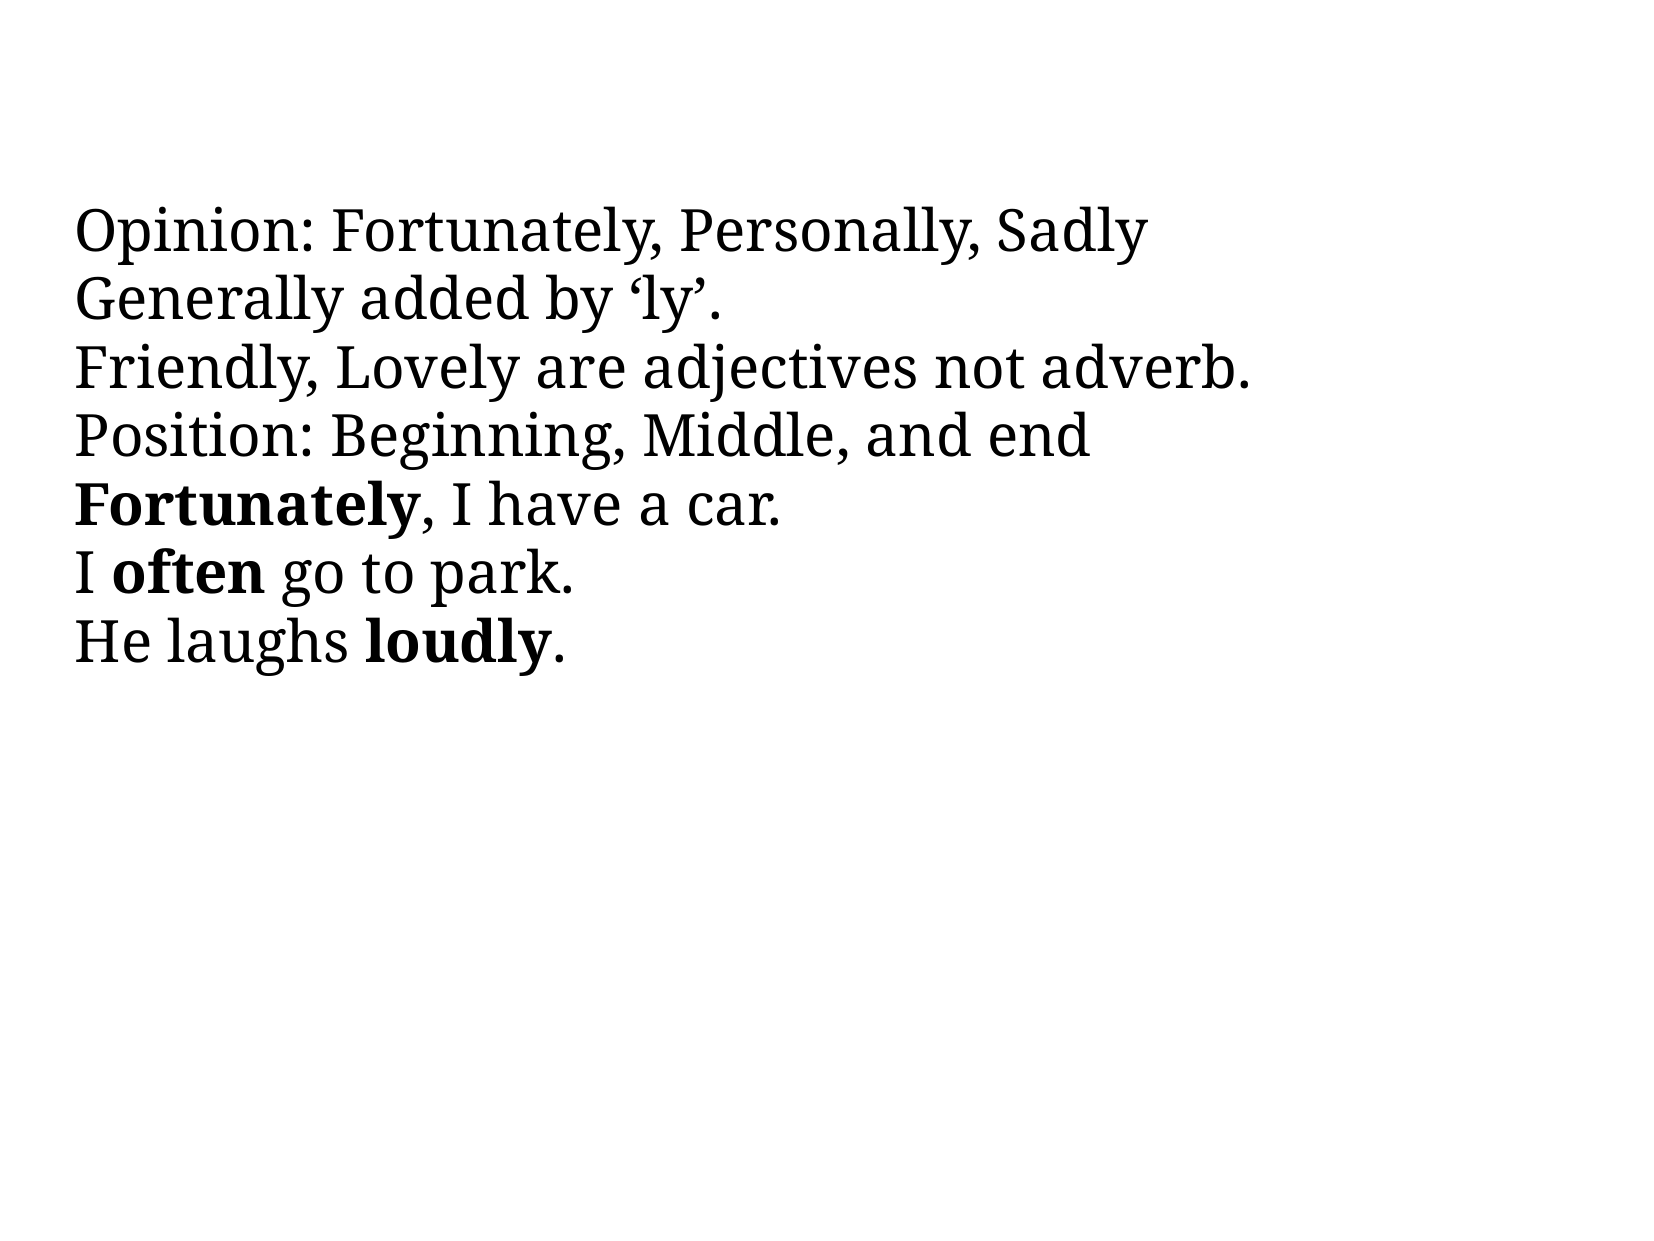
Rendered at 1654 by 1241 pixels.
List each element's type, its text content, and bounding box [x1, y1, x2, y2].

text_box Opinion: Fortunately, Personally, Sadly Generally added by ‘ly’. Friendly, Lovely are adjectives not adverb. Position: Beginning, Middle, and end Fortunately, I have a car. I often go to park. He laughs loudly. [74, 195, 1563, 1215]
